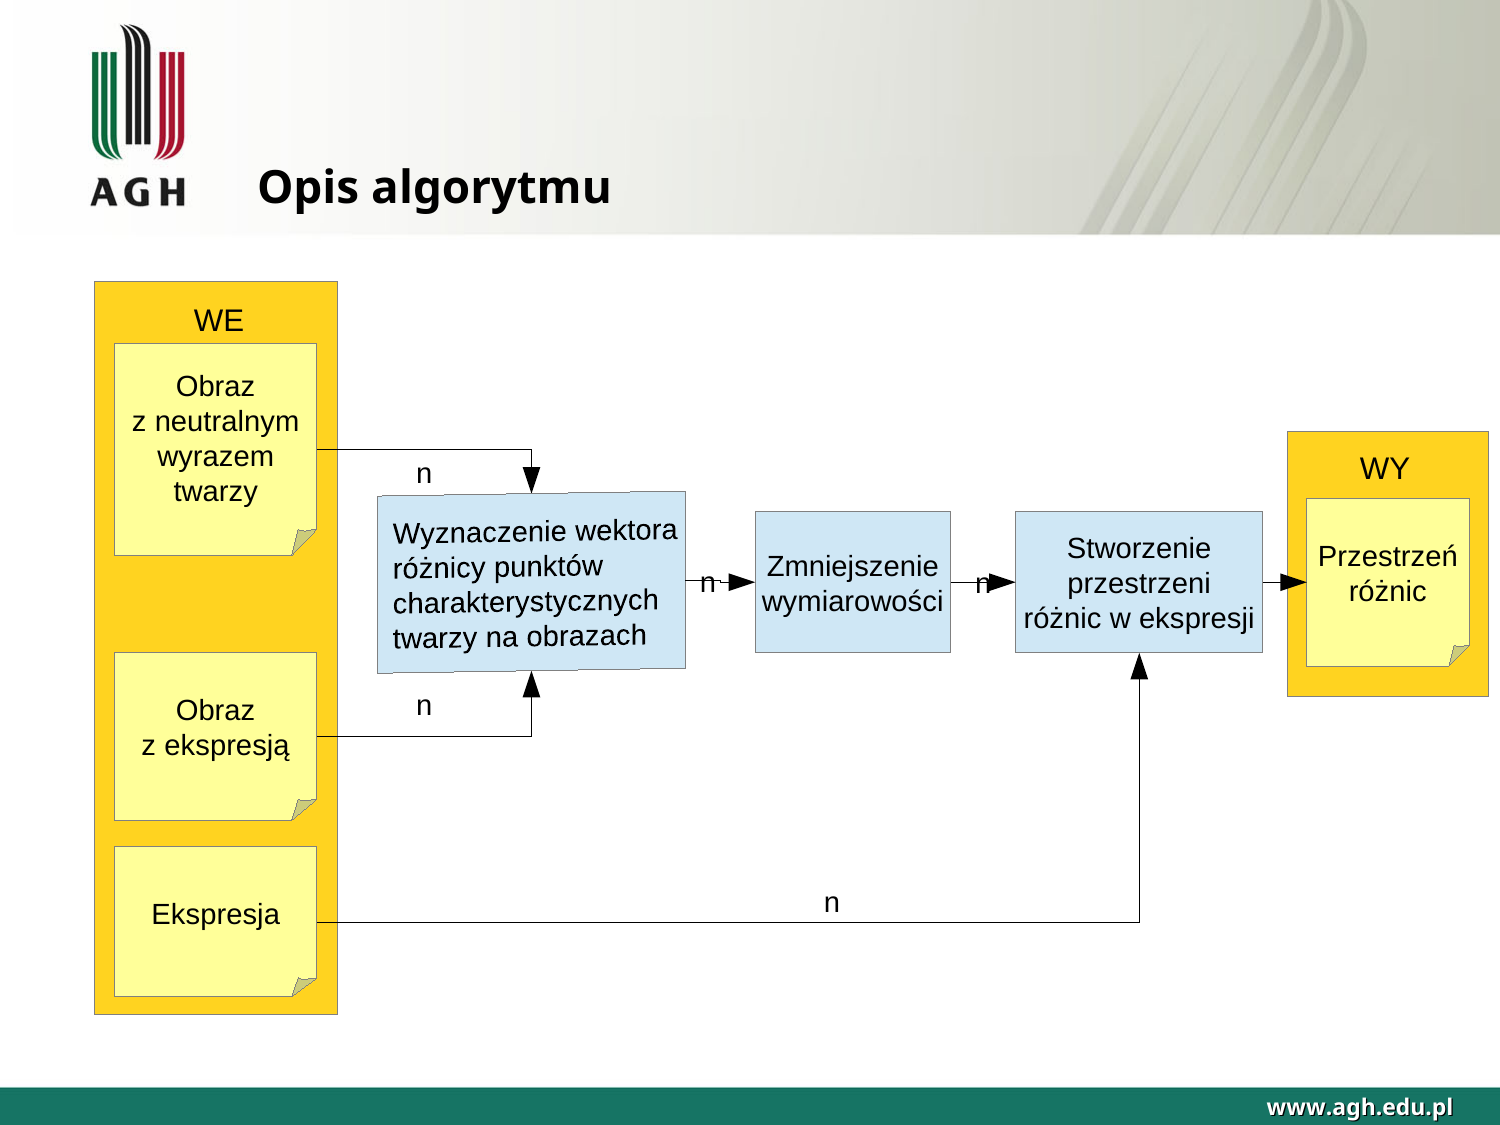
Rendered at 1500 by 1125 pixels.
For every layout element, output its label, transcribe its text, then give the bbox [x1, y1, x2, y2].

text_box Zmniejszenie wymiarowości [755, 511, 951, 653]
text_box n [809, 875, 869, 957]
picture [0, 0, 1500, 1125]
text_box [94, 281, 338, 1015]
text_box Ekspresja [114, 846, 317, 997]
text_box [1287, 431, 1489, 697]
text_box Stworzenie przestrzeni różnic w ekspresji [1015, 511, 1263, 653]
text_box Obraz z ekspresją [114, 652, 317, 821]
text_box WE [179, 292, 326, 374]
text_box www.agh.edu.pl [1251, 1084, 1500, 1125]
title Opis algorytmu [242, 137, 1425, 233]
text_box Przestrzeń różnic [1306, 498, 1470, 667]
text_box Obraz z neutralnym wyrazem twarzy [114, 343, 317, 556]
text_box Wyznaczenie wektora różnicy punktów charakterystycznych twarzy na obrazach [377, 491, 686, 674]
text_box WY [1345, 440, 1484, 522]
